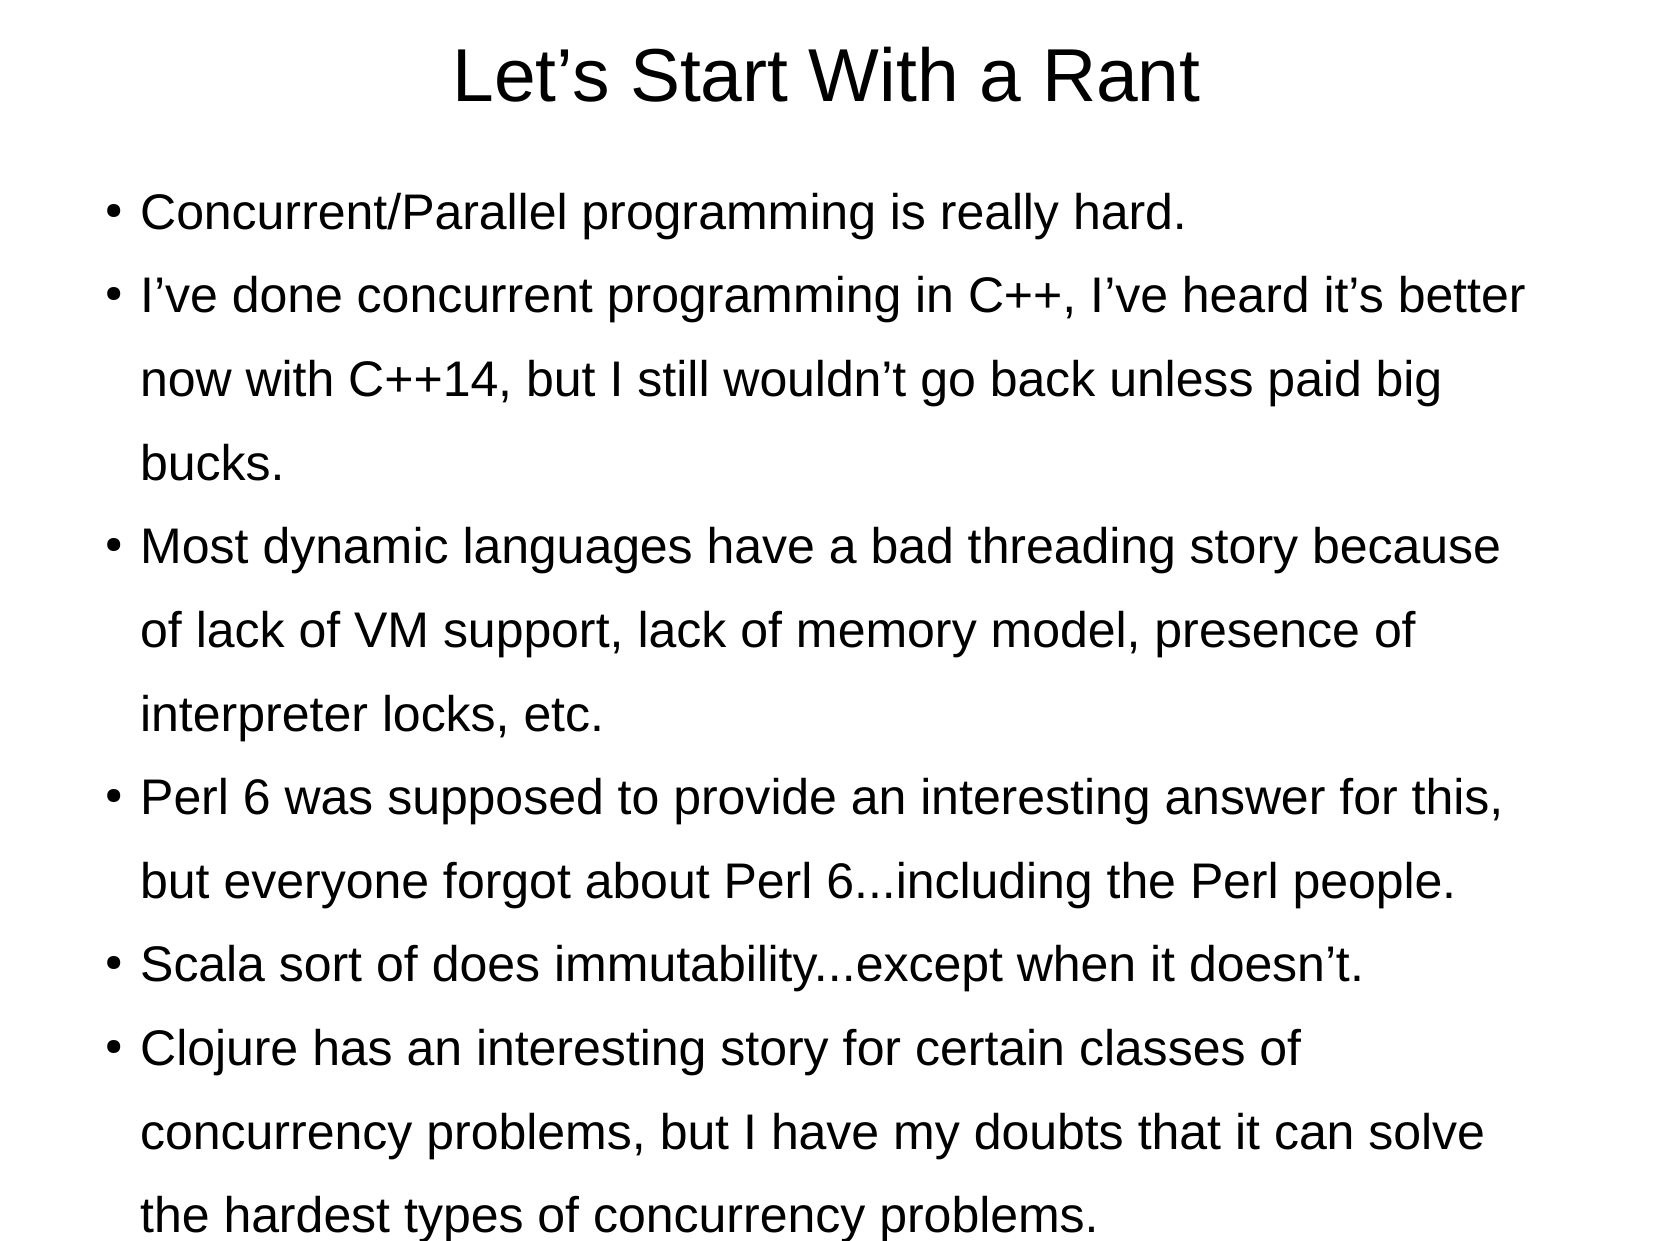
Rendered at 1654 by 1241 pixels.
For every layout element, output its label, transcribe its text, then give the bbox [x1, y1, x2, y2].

text_box Concurrent/Parallel programming is really hard. I’ve done concurrent programming in C++, I’ve heard it’s better now with C++14, but I still wouldn’t go back unless paid big bucks. Most dynamic languages have a bad threading story because of lack of VM support, lack of memory model, presence of interpreter locks, etc. Perl 6 was supposed to provide an interesting answer for this, but everyone forgot about Perl 6...including the Perl people. Scala sort of does immutability...except when it doesn’t. Clojure has an interesting story for certain classes of concurrency problems, but I have my doubts that it can solve the hardest types of concurrency problems. [90, 148, 1561, 1219]
title Let’s Start With a Rant [82, 10, 1571, 141]
